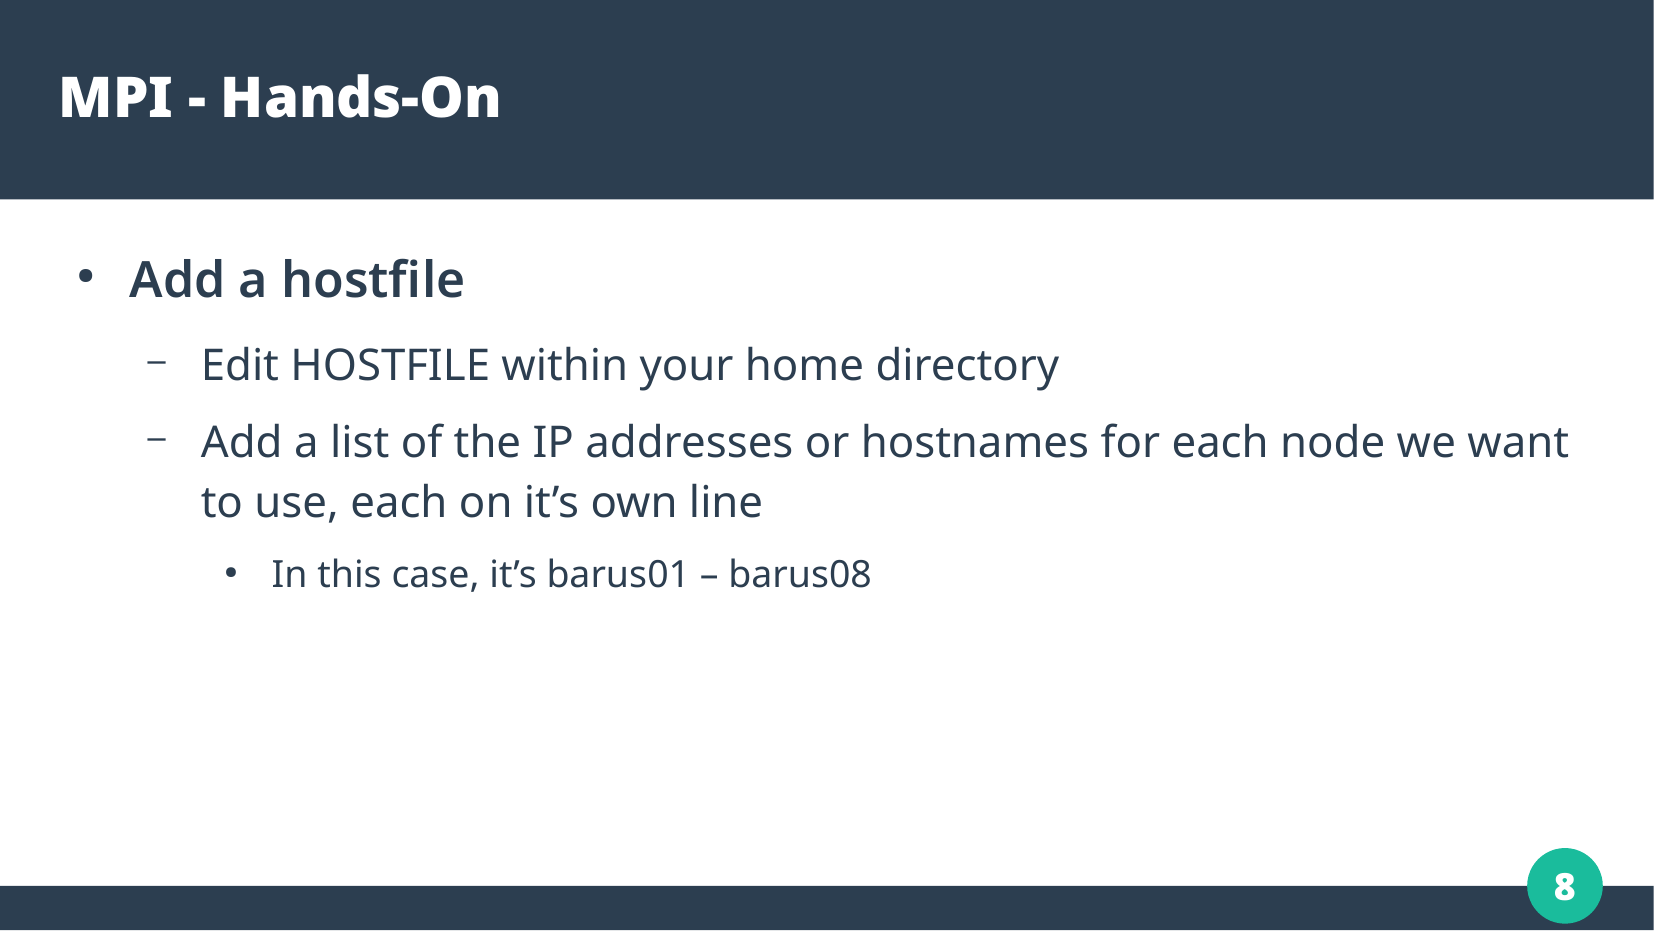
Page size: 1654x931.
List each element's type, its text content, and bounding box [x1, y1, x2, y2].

list Add a hostfile Edit HOSTFILE within your home directory Add a list of the IP addresses or hostnames for each node we want to use, each on it’s own line In this case, it’s barus01 – barus08 [59, 243, 1595, 864]
title MPI - Hands-On [59, 37, 1595, 156]
